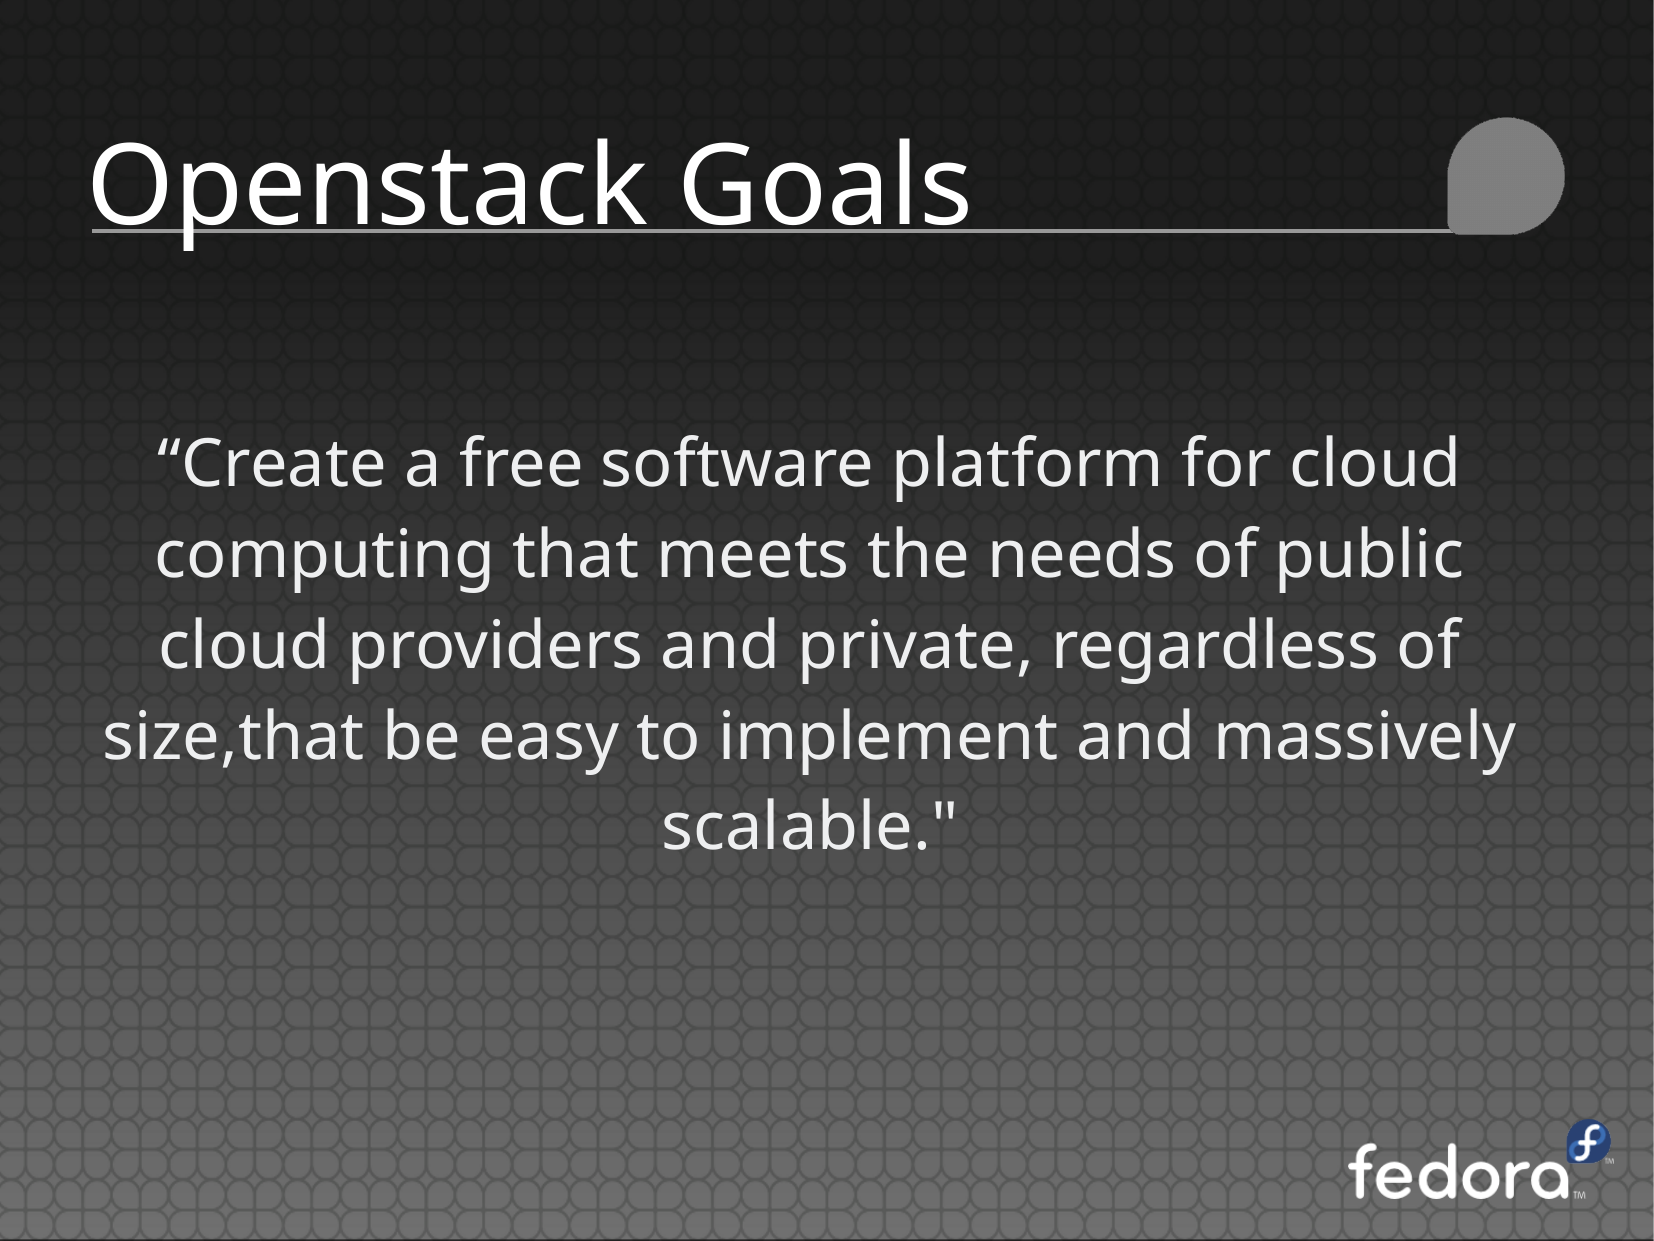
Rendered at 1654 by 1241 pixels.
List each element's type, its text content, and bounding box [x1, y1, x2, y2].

list “Create a free software platform for cloud computing that meets the needs of public cloud providers and private, regardless of size,that be easy to implement and massively scalable." [66, 415, 1555, 1220]
picture [0, 0, 1654, 1241]
title Openstack Goals [86, 112, 1576, 249]
